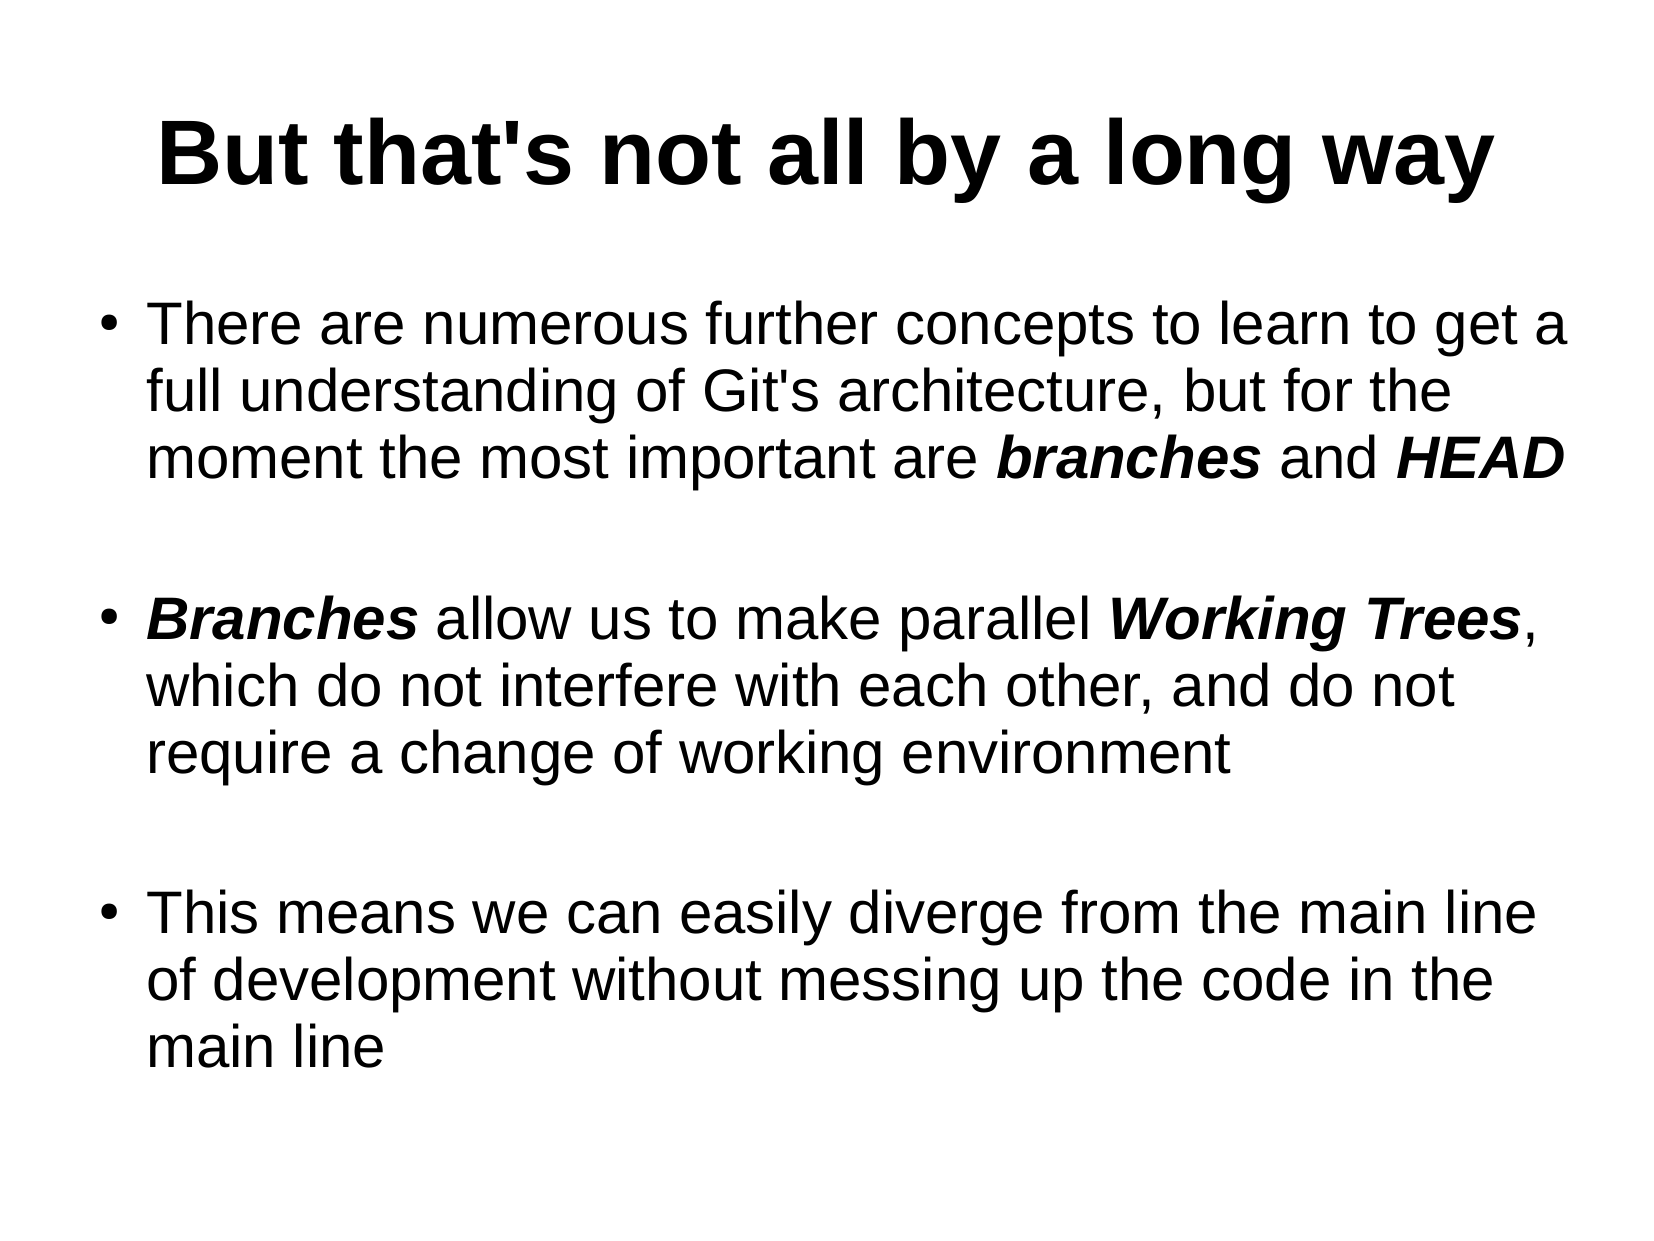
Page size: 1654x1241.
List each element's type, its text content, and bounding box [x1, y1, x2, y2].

list There are numerous further concepts to learn to get a full understanding of Git's architecture, but for the moment the most important are branches and HEAD Branches allow us to make parallel Working Trees, which do not interfere with each other, and do not require a change of working environment This means we can easily diverge from the main line of development without messing up the code in the main line [82, 290, 1571, 1134]
title But that's not all by a long way [82, 49, 1571, 257]
